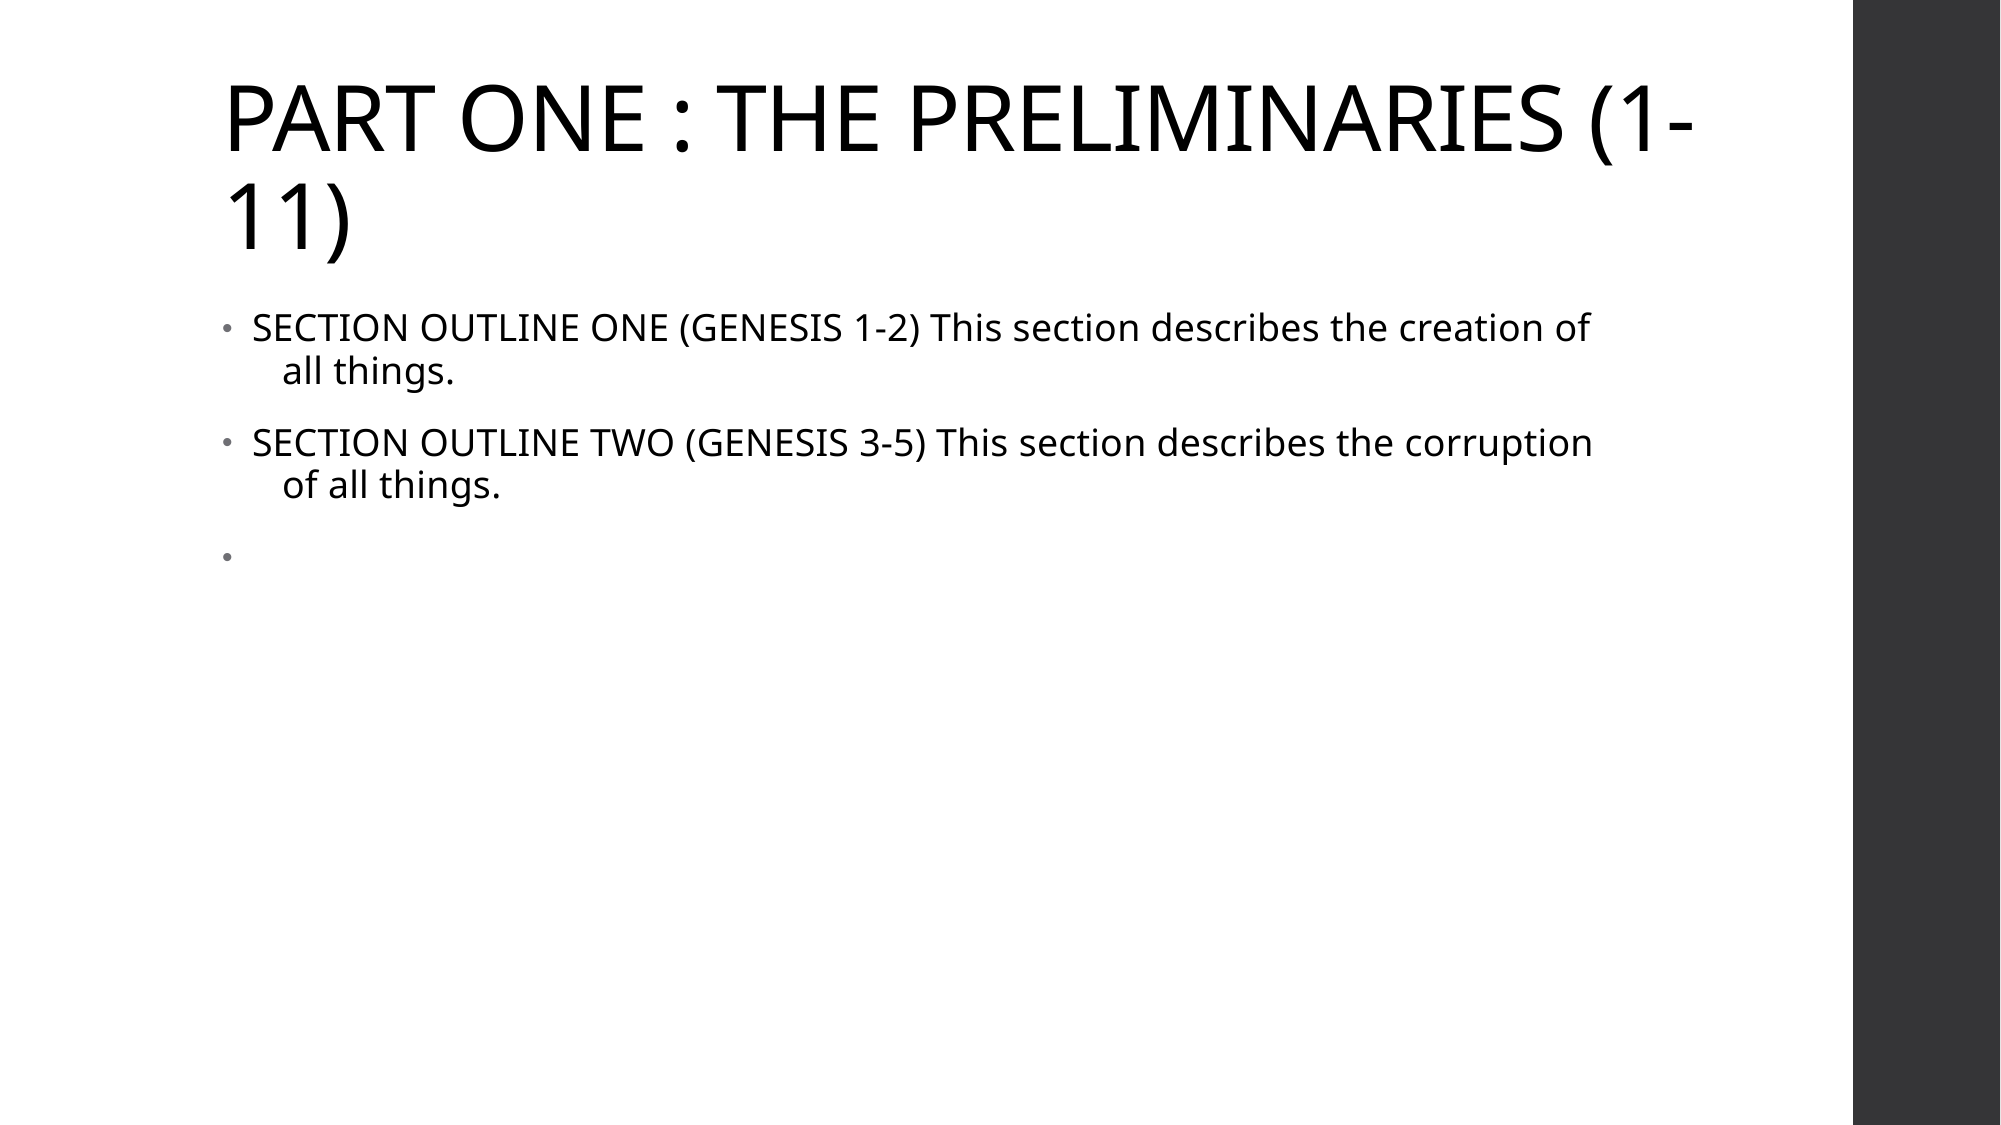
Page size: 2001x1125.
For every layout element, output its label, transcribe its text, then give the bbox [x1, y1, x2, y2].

title PART ONE : THE PRELIMINARIES (1-11) [206, 60, 1797, 278]
list SECTION OUTLINE ONE (GENESIS 1-2) This section describes the creation of all things. SECTION OUTLINE TWO (GENESIS 3-5) This section describes the corruption of all things. [206, 299, 1617, 1014]
